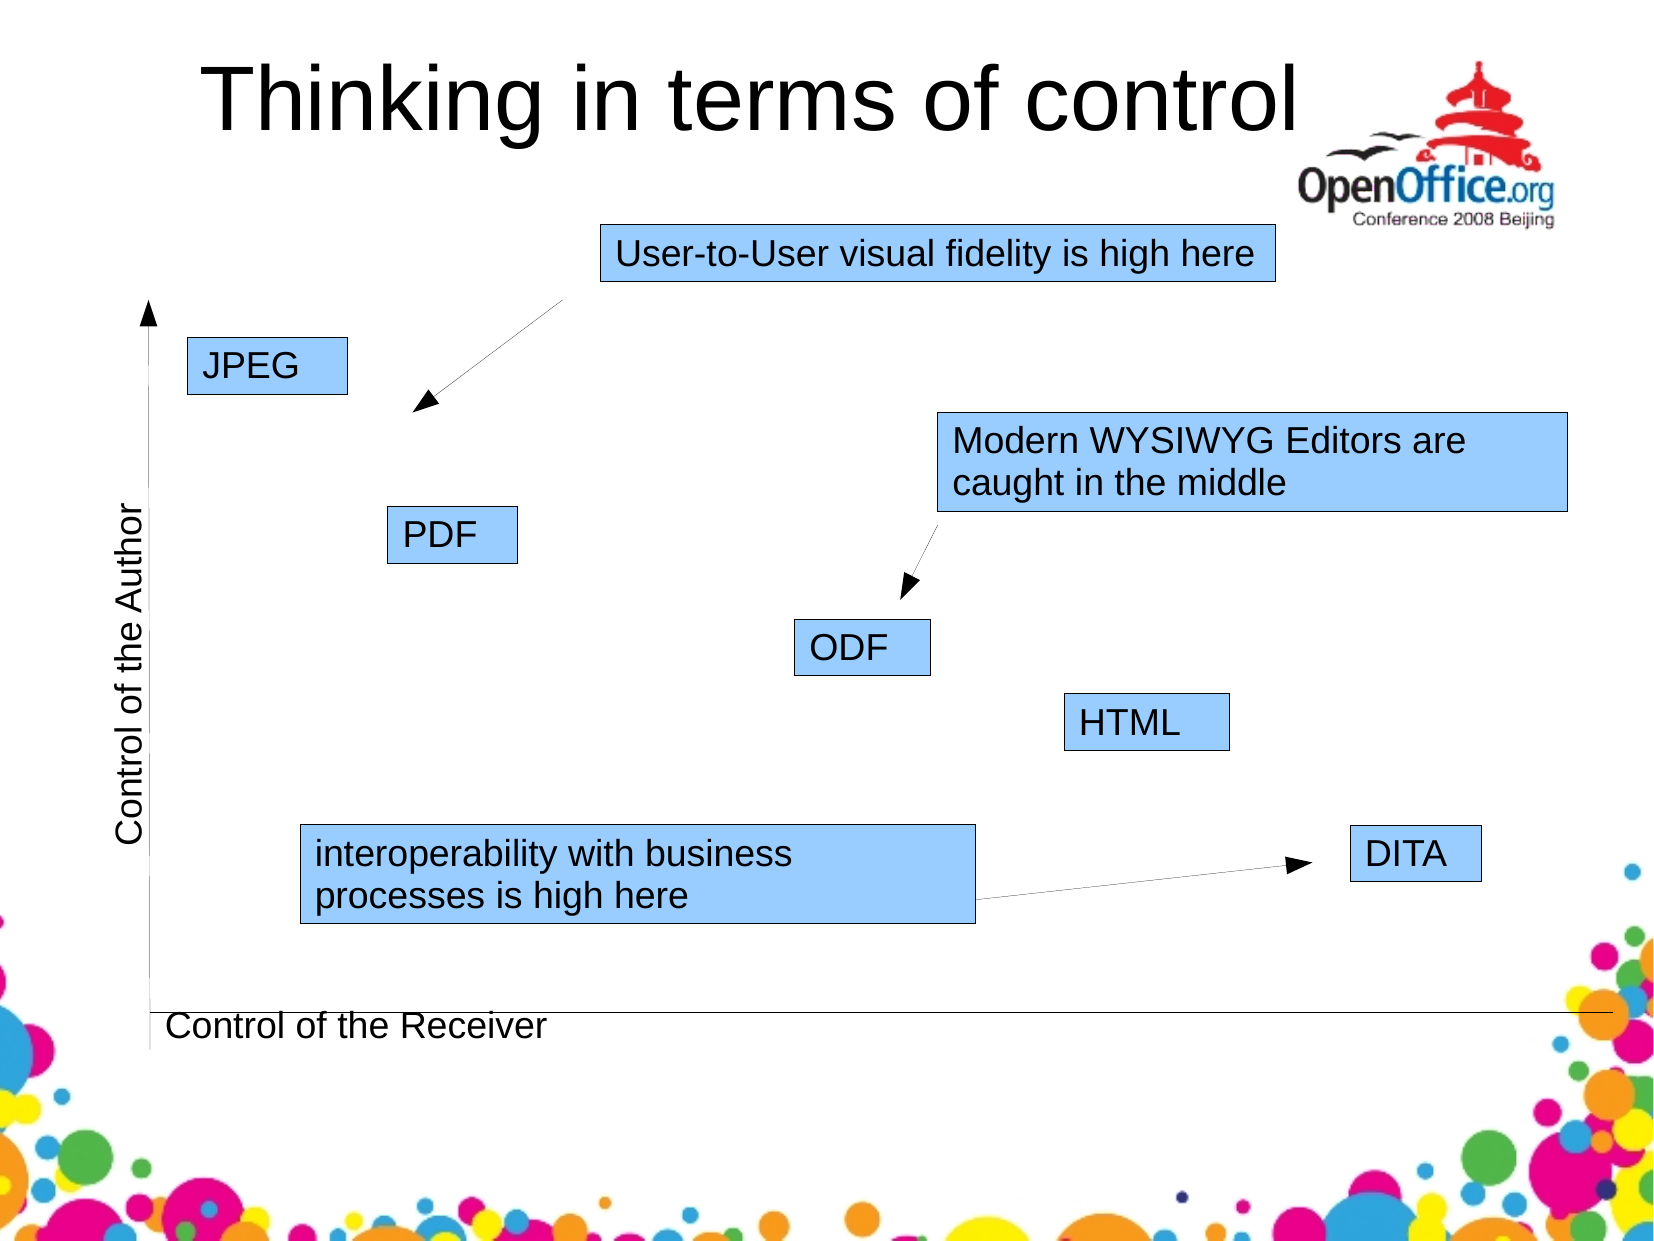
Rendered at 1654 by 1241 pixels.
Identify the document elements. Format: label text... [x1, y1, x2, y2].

text_box ODF [794, 619, 931, 676]
picture [124, 810, 139, 814]
text_box JPEG [187, 337, 348, 395]
text_box DITA [1350, 825, 1482, 882]
picture [0, 810, 1654, 1241]
text_box HTML [1064, 693, 1230, 751]
title Thinking in terms of control [0, 47, 1501, 151]
picture [406, 1015, 420, 1025]
text_box PDF [387, 506, 518, 564]
picture [1285, 51, 1569, 250]
text_box User-to-User visual fidelity is high here [600, 224, 1276, 282]
text_box interoperability with business processes is high here [300, 824, 976, 924]
text_box Modern WYSIWYG Editors are caught in the middle [937, 412, 1568, 512]
